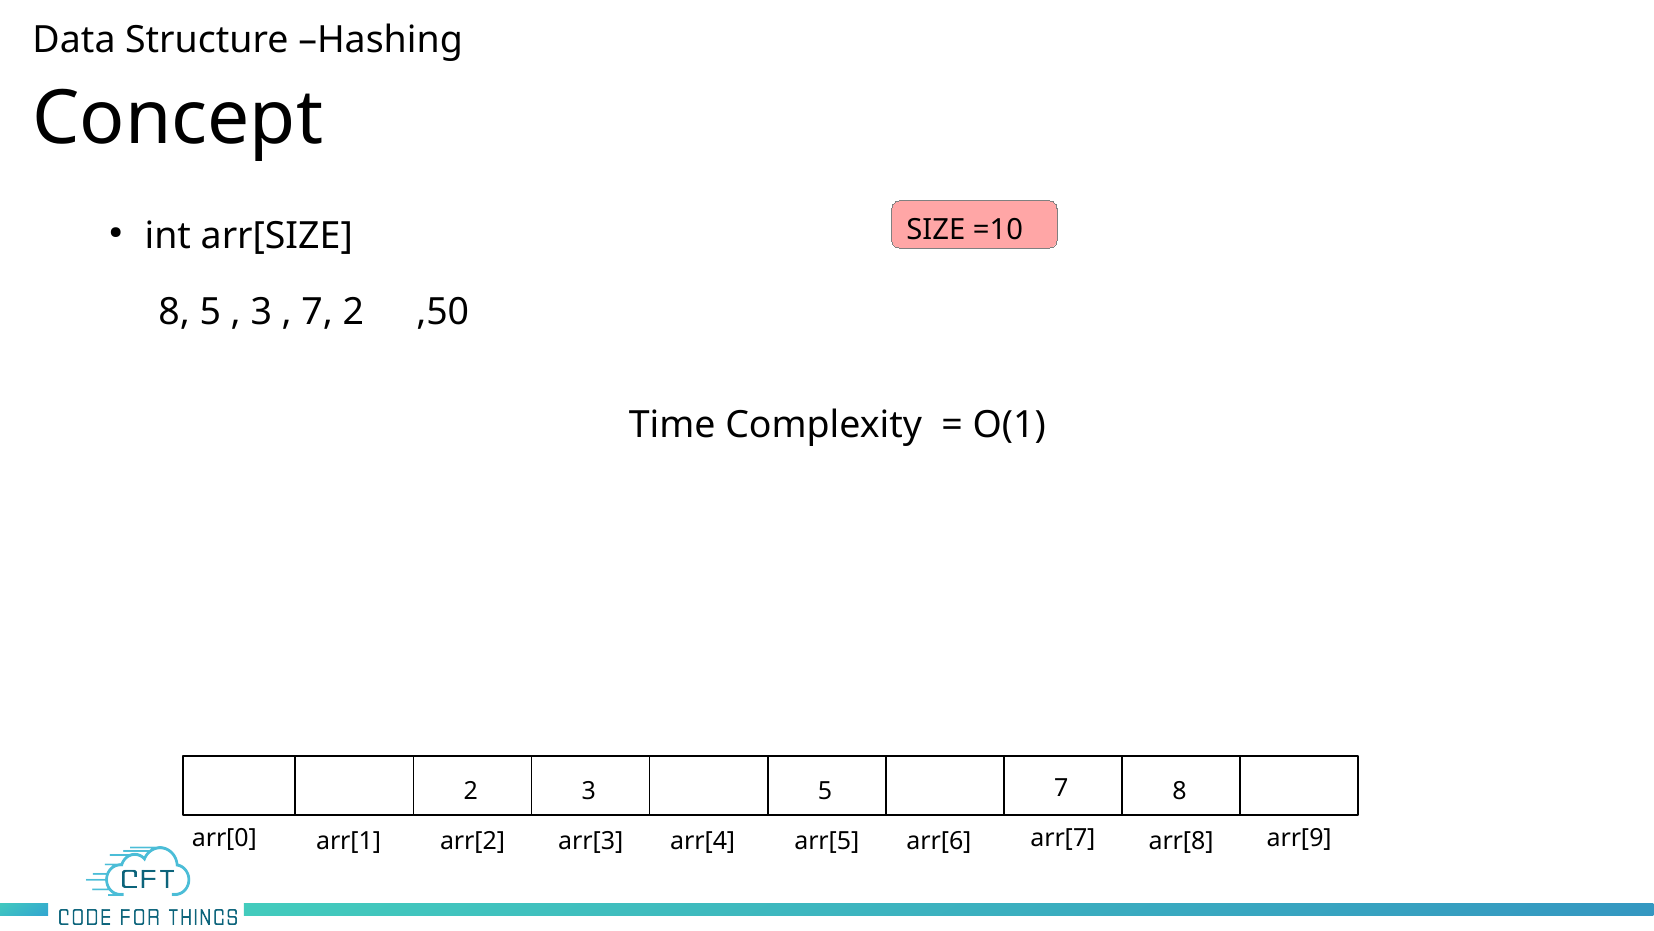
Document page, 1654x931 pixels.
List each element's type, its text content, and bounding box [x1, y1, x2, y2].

text_box arr[3] [543, 814, 644, 860]
text_box 8, 5 , 3 , 7, 2 [88, 277, 401, 336]
text_box arr[2] [425, 814, 526, 860]
text_box arr[5] [779, 814, 880, 860]
text_box arr[7] [1015, 812, 1117, 857]
text_box arr[9] [1251, 812, 1353, 857]
text_box 3 [566, 764, 613, 810]
text_box Time Complexity = O(1) [578, 390, 1229, 449]
text_box [183, 755, 1359, 815]
text_box ,50 [401, 277, 520, 336]
text_box arr[8] [1133, 814, 1235, 860]
text_box SIZE =10 [891, 200, 1058, 250]
text_box arr[0] [177, 812, 278, 857]
text_box arr[1] [301, 814, 402, 860]
text_box 8 [1157, 764, 1205, 810]
text_box 2 [448, 764, 495, 810]
picture [59, 846, 237, 925]
text_box 7 [1039, 762, 1087, 807]
text_box arr[6] [891, 814, 993, 860]
title Data Structure –Hashing Concept [32, 12, 1184, 166]
text_box int arr[SIZE] [94, 200, 461, 266]
text_box arr[4] [655, 814, 756, 860]
text_box 5 [803, 764, 851, 810]
